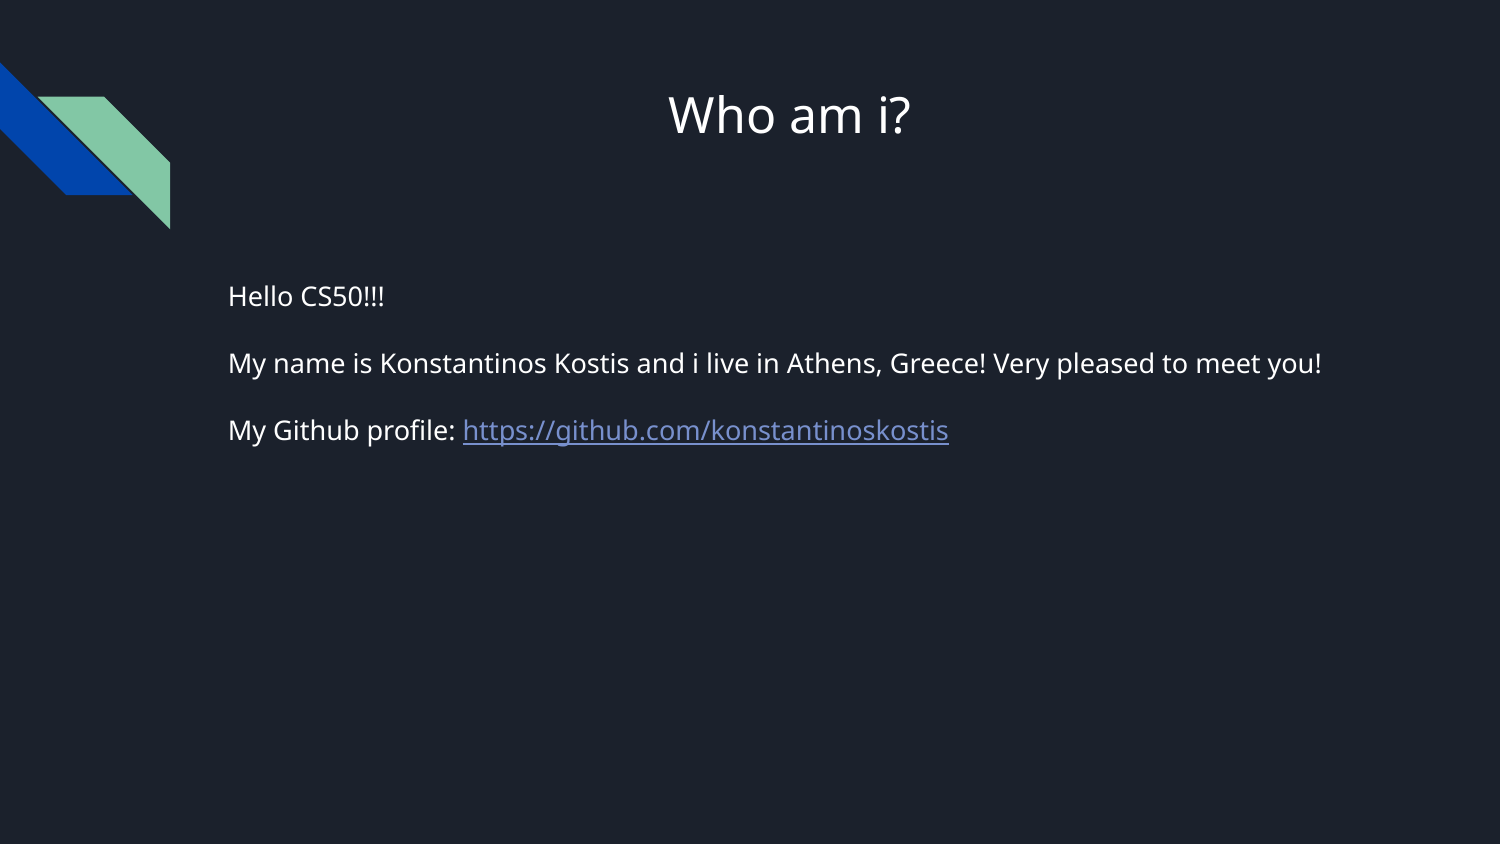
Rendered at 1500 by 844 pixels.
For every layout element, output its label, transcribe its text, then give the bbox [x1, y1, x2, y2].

title Who am i? [212, 64, 1368, 215]
list Hello CS50!!! My name is Konstantinos Kostis and i live in Athens, Greece! Very pleased to meet you! My Github profile: https://github.com/konstantinoskostis [212, 257, 1368, 508]
